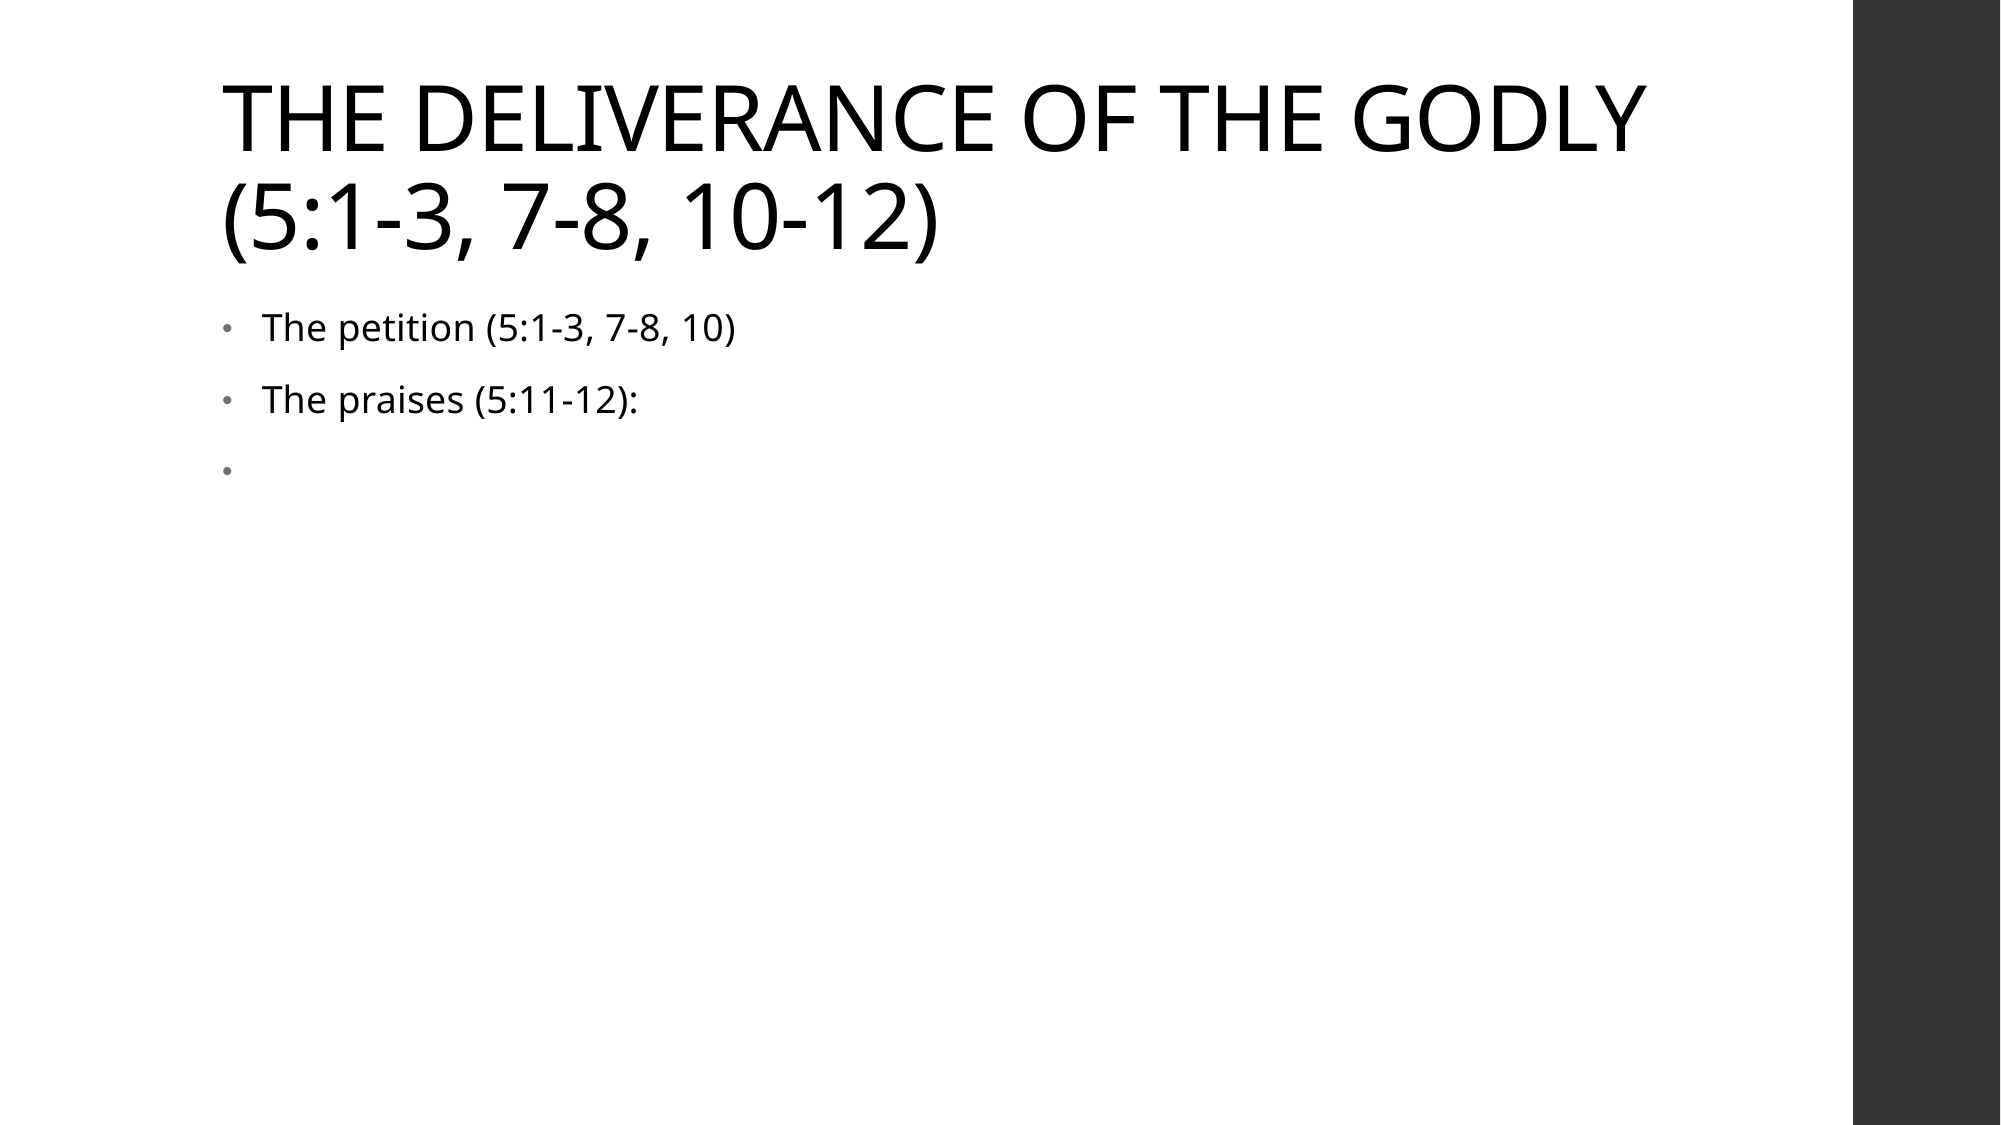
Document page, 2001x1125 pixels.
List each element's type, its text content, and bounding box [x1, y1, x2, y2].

list The petition (5:1-3, 7-8, 10) The praises (5:11-12): [206, 299, 1617, 1014]
title THE DELIVERANCE OF THE GODLY (5:1-3, 7-8, 10-12) [206, 60, 1797, 278]
